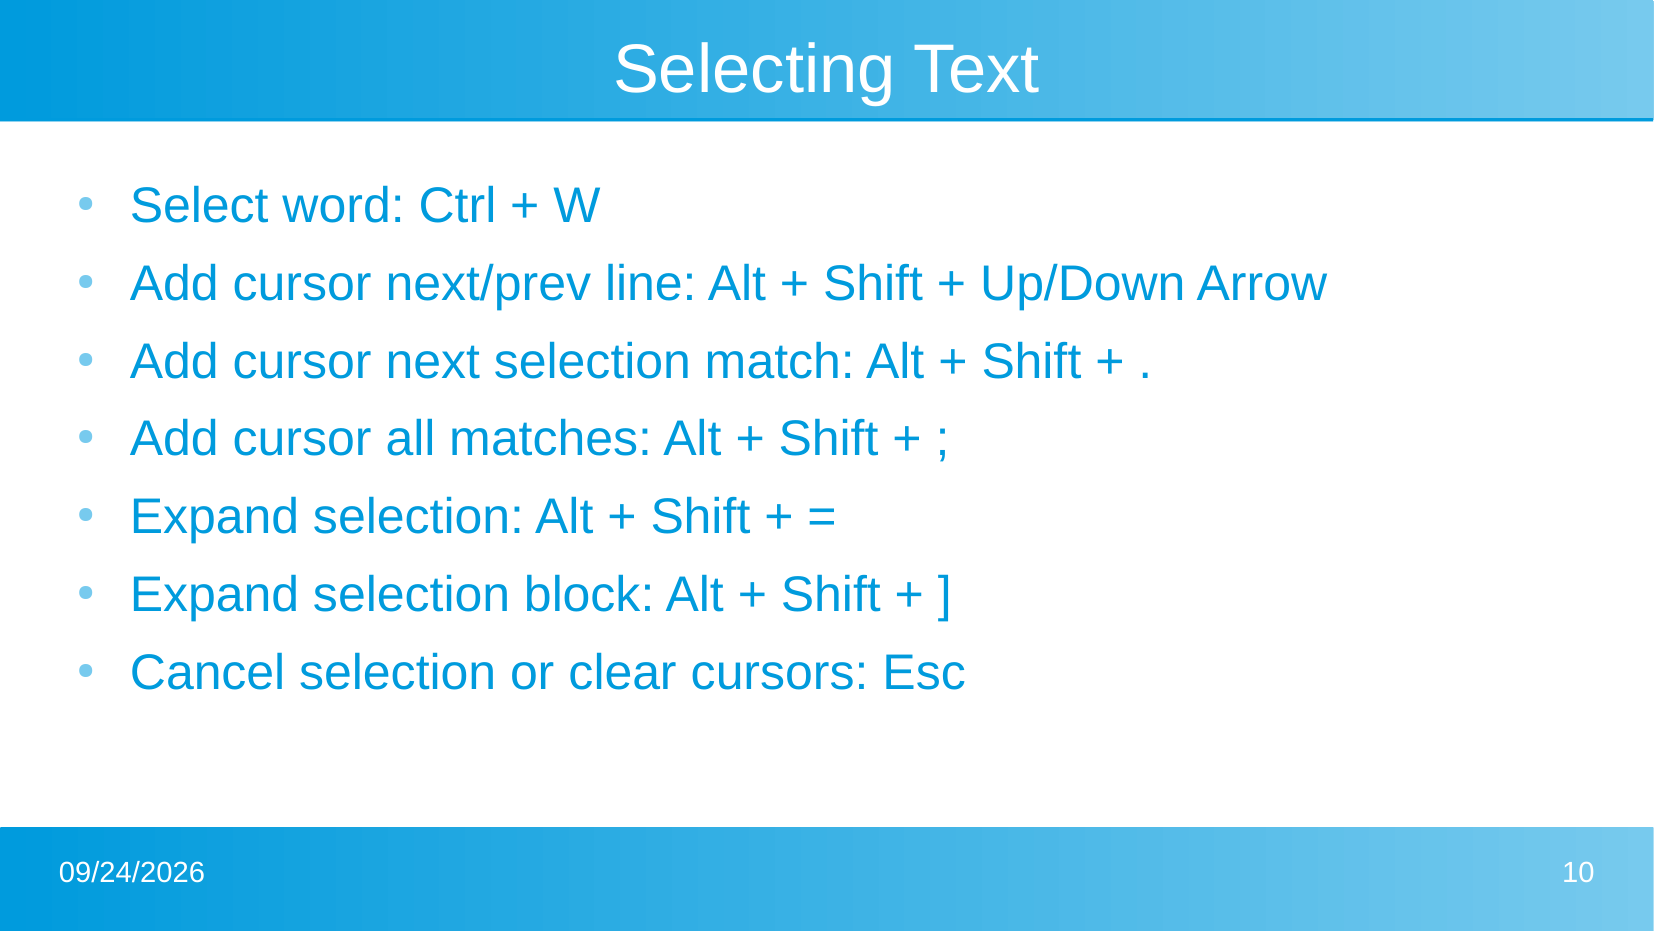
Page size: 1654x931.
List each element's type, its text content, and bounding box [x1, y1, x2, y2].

list Select word: Ctrl + W Add cursor next/prev line: Alt + Shift + Up/Down Arrow Add cursor next selection match: Alt + Shift + . Add cursor all matches: Alt + Shift + ; Expand selection: Alt + Shift + = Expand selection block: Alt + Shift + ] Cancel selection or clear cursors: Esc [59, 177, 1595, 768]
title Selecting Text [59, 29, 1595, 108]
